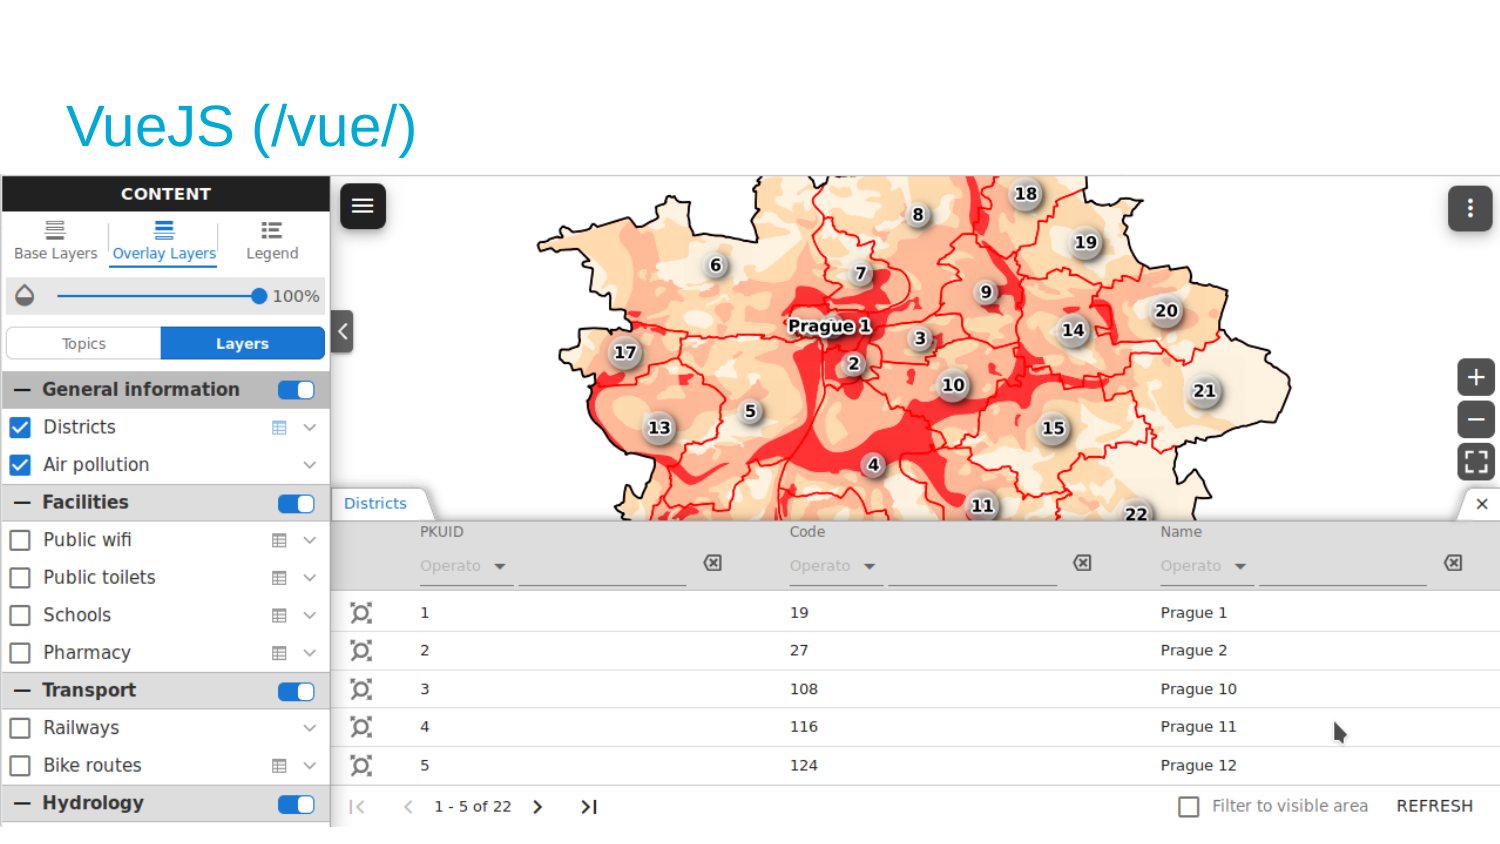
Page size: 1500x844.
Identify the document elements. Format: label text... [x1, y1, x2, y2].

picture [0, 174, 1500, 827]
title VueJS (/vue/) [51, 72, 1449, 167]
